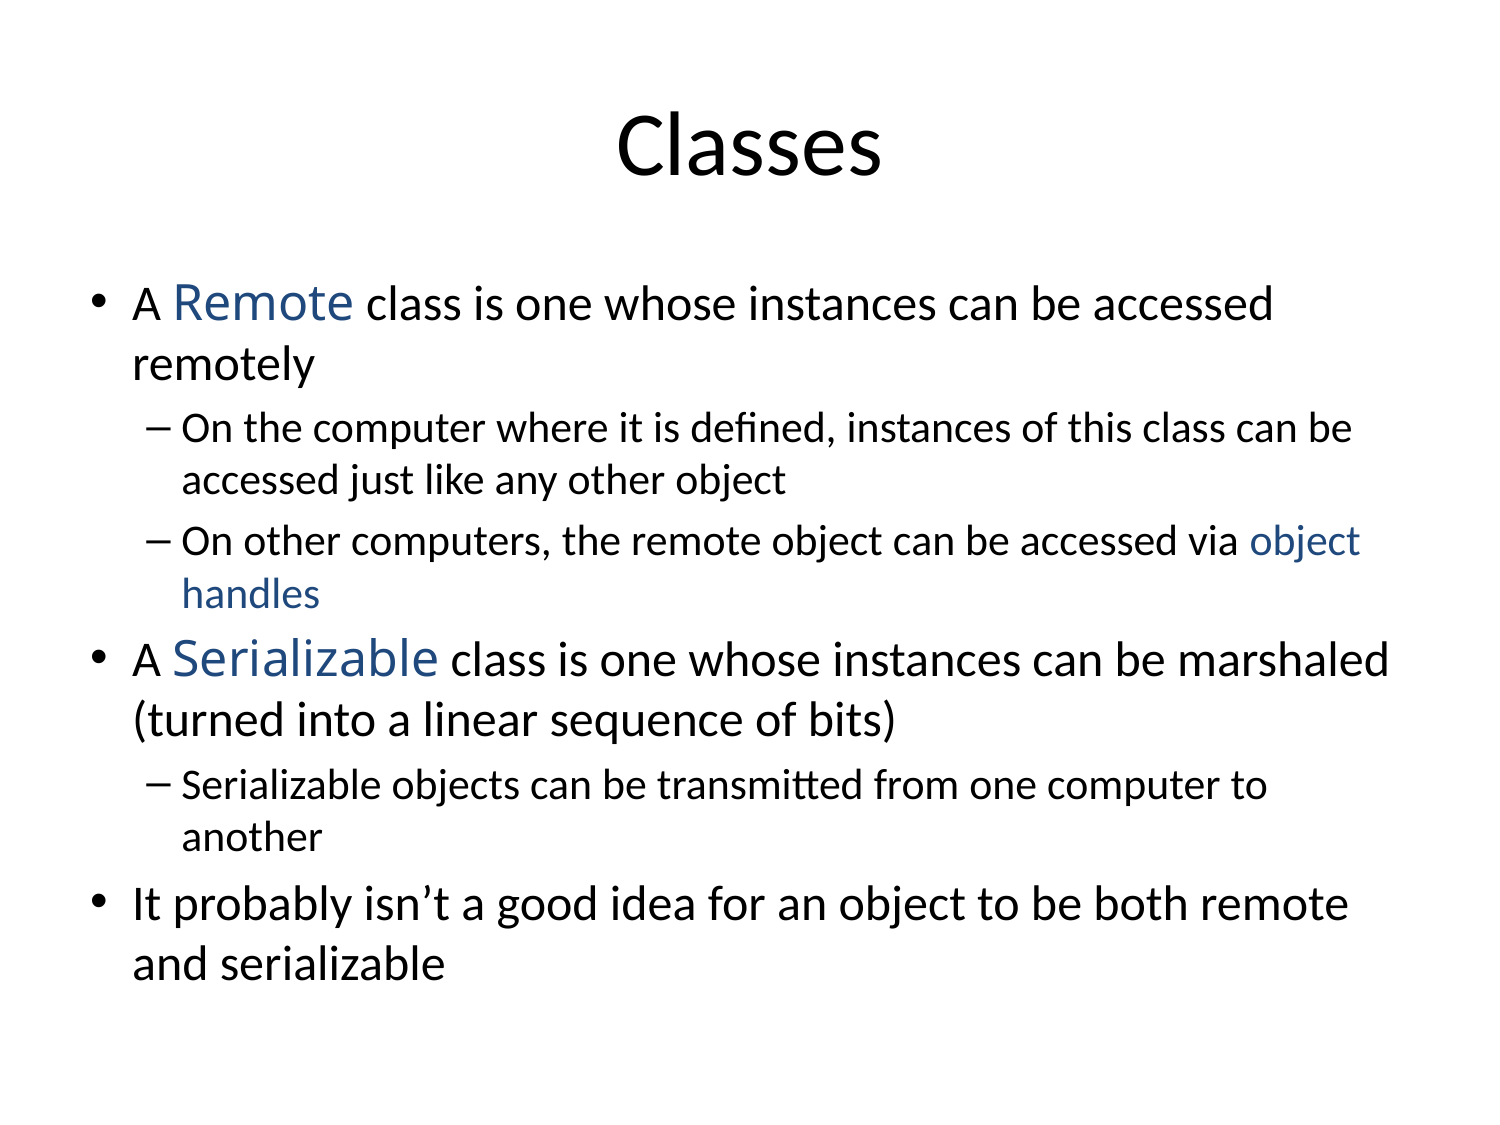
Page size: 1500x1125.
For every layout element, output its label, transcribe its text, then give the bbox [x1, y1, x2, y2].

list A Remote class is one whose instances can be accessed remotely On the computer where it is defined, instances of this class can be accessed just like any other object On other computers, the remote object can be accessed via object handles A Serializable class is one whose instances can be marshaled (turned into a linear sequence of bits) Serializable objects can be transmitted from one computer to another It probably isn’t a good idea for an object to be both remote and serializable [75, 262, 1425, 1005]
title Classes [75, 45, 1425, 233]
